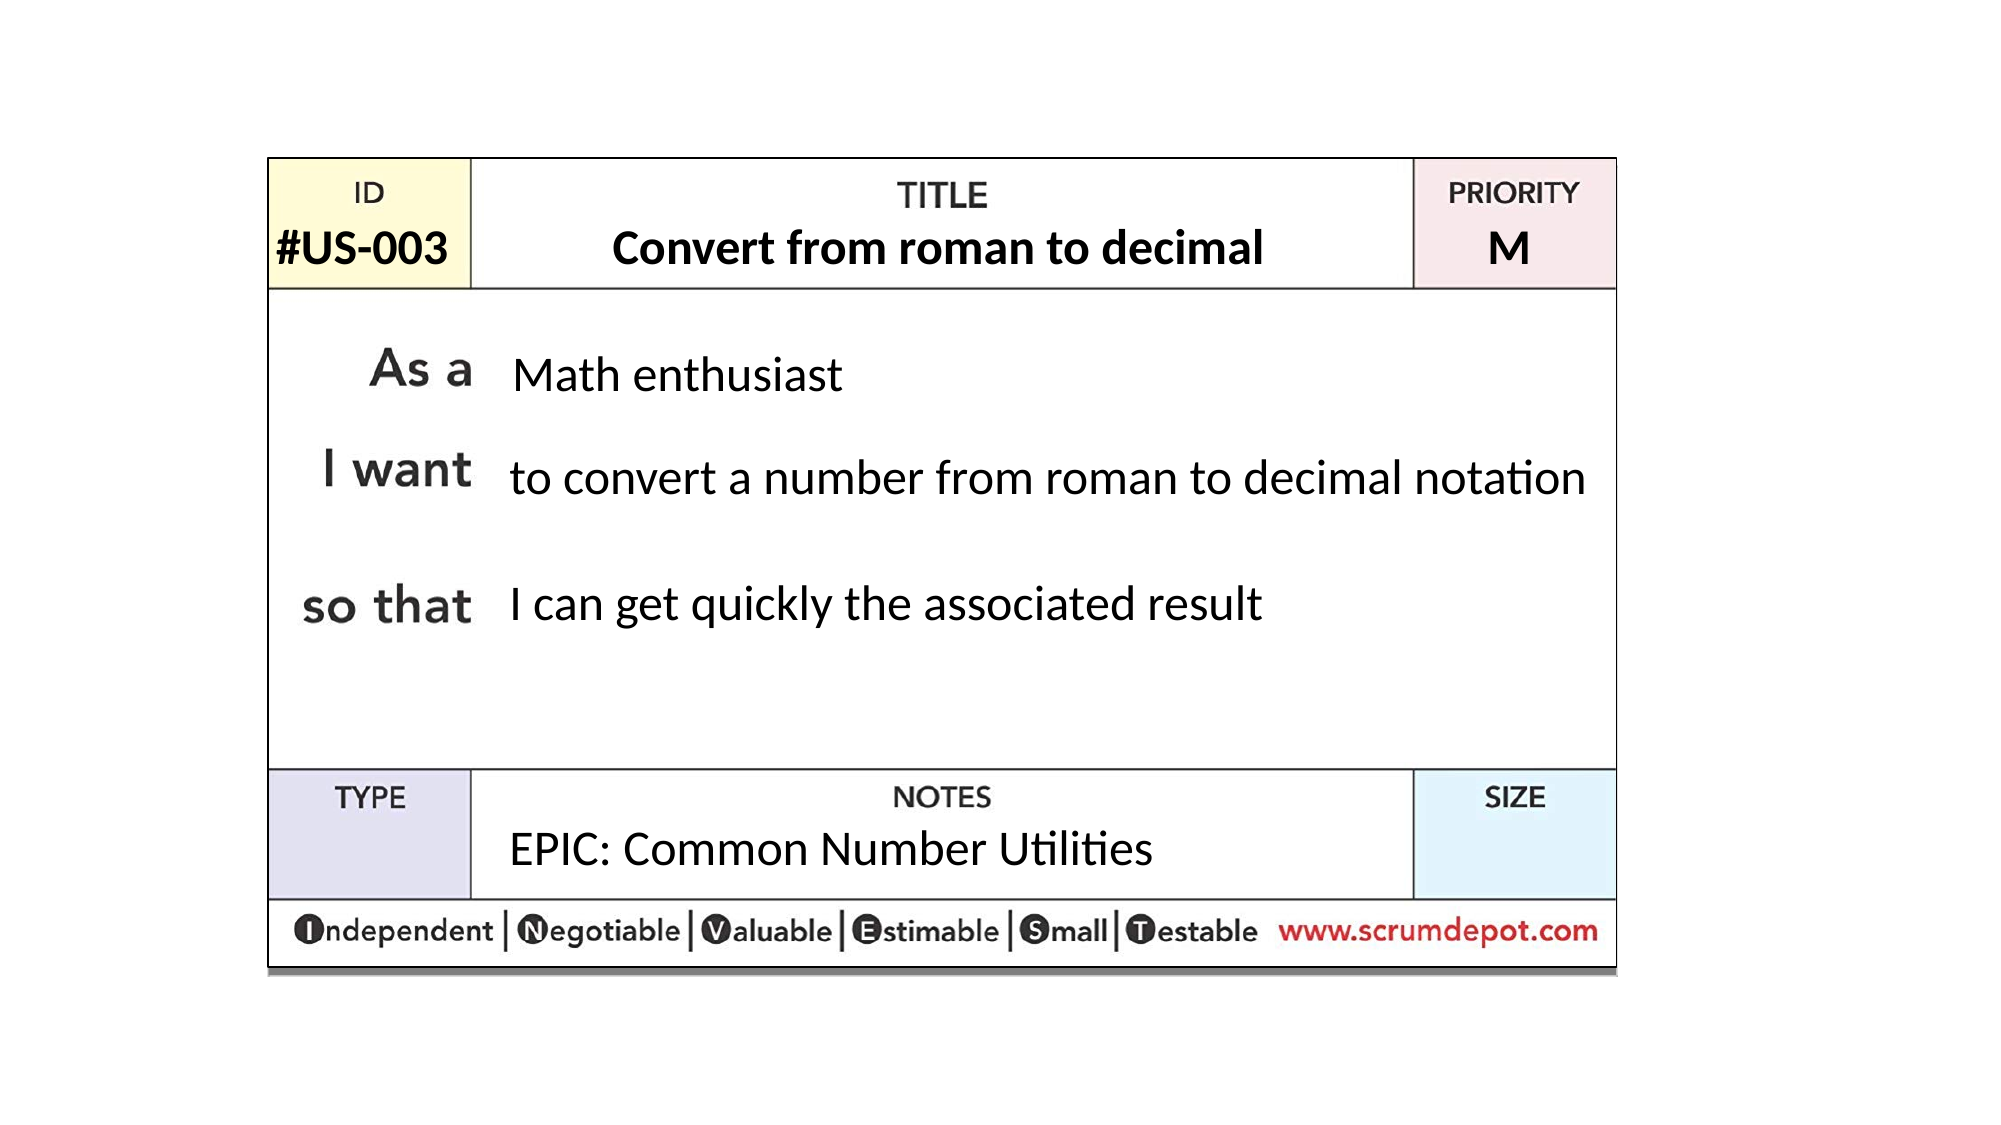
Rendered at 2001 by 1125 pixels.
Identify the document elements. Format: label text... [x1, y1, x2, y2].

picture [268, 158, 1616, 967]
text_box #US-003 [261, 207, 466, 284]
text_box to convert a number from roman to decimal notation [494, 436, 1612, 513]
text_box I can get quickly the associated result [494, 562, 1310, 639]
text_box Math enthusiast [497, 333, 862, 410]
text_box M [1472, 207, 1547, 284]
text_box EPIC: Common Number Utilities [494, 807, 1176, 884]
text_box Convert from roman to decimal [473, 207, 1404, 284]
